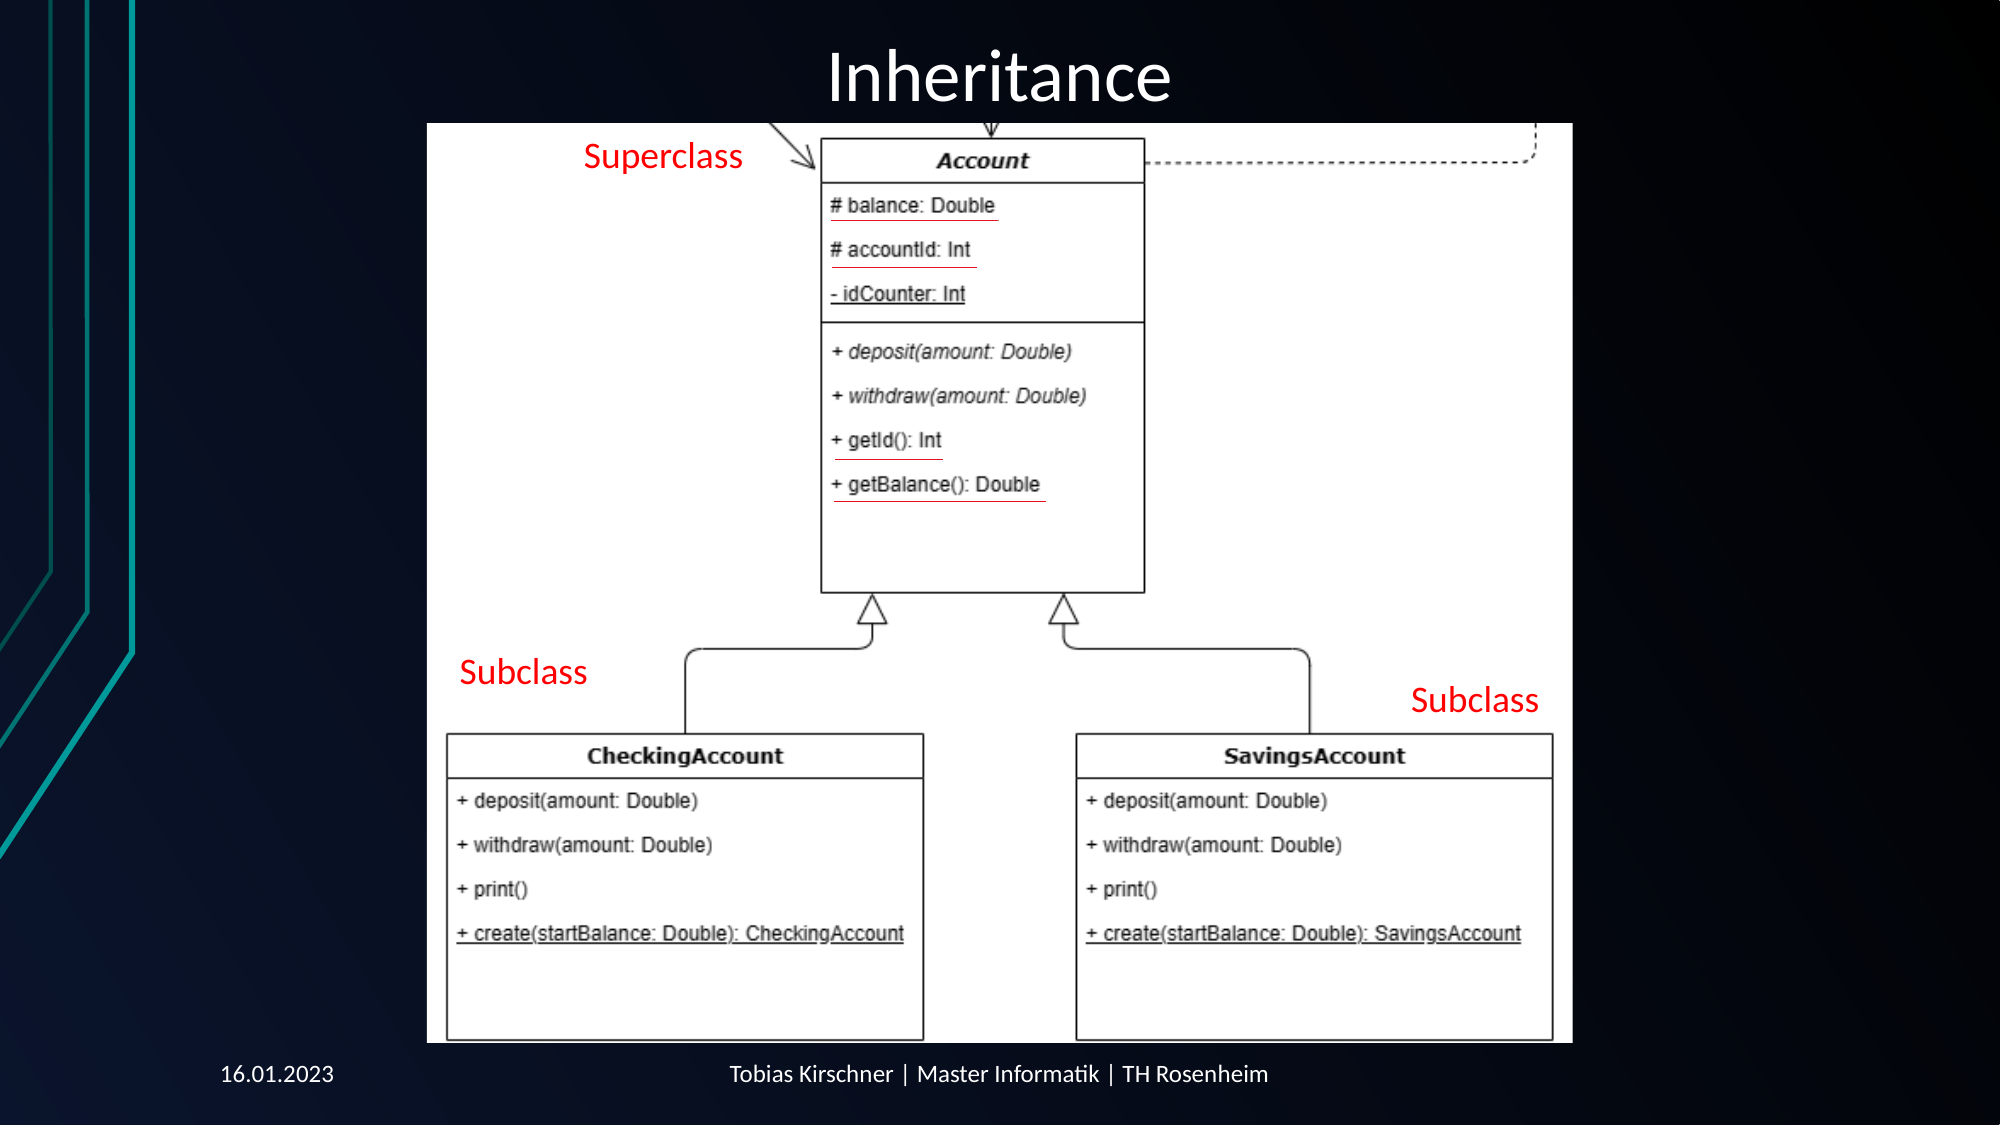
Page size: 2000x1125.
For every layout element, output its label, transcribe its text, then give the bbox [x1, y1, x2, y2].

text_box Subclass [444, 640, 693, 701]
title Inheritance [149, 10, 1850, 128]
text_box 16.01.2023 [199, 1042, 566, 1103]
text_box Subclass [1396, 667, 1645, 729]
text_box Superclass [568, 123, 818, 185]
text_box Tobias Kirschner | Master Informatik | TH Rosenheim [566, 1042, 1433, 1103]
picture [426, 123, 1573, 1043]
